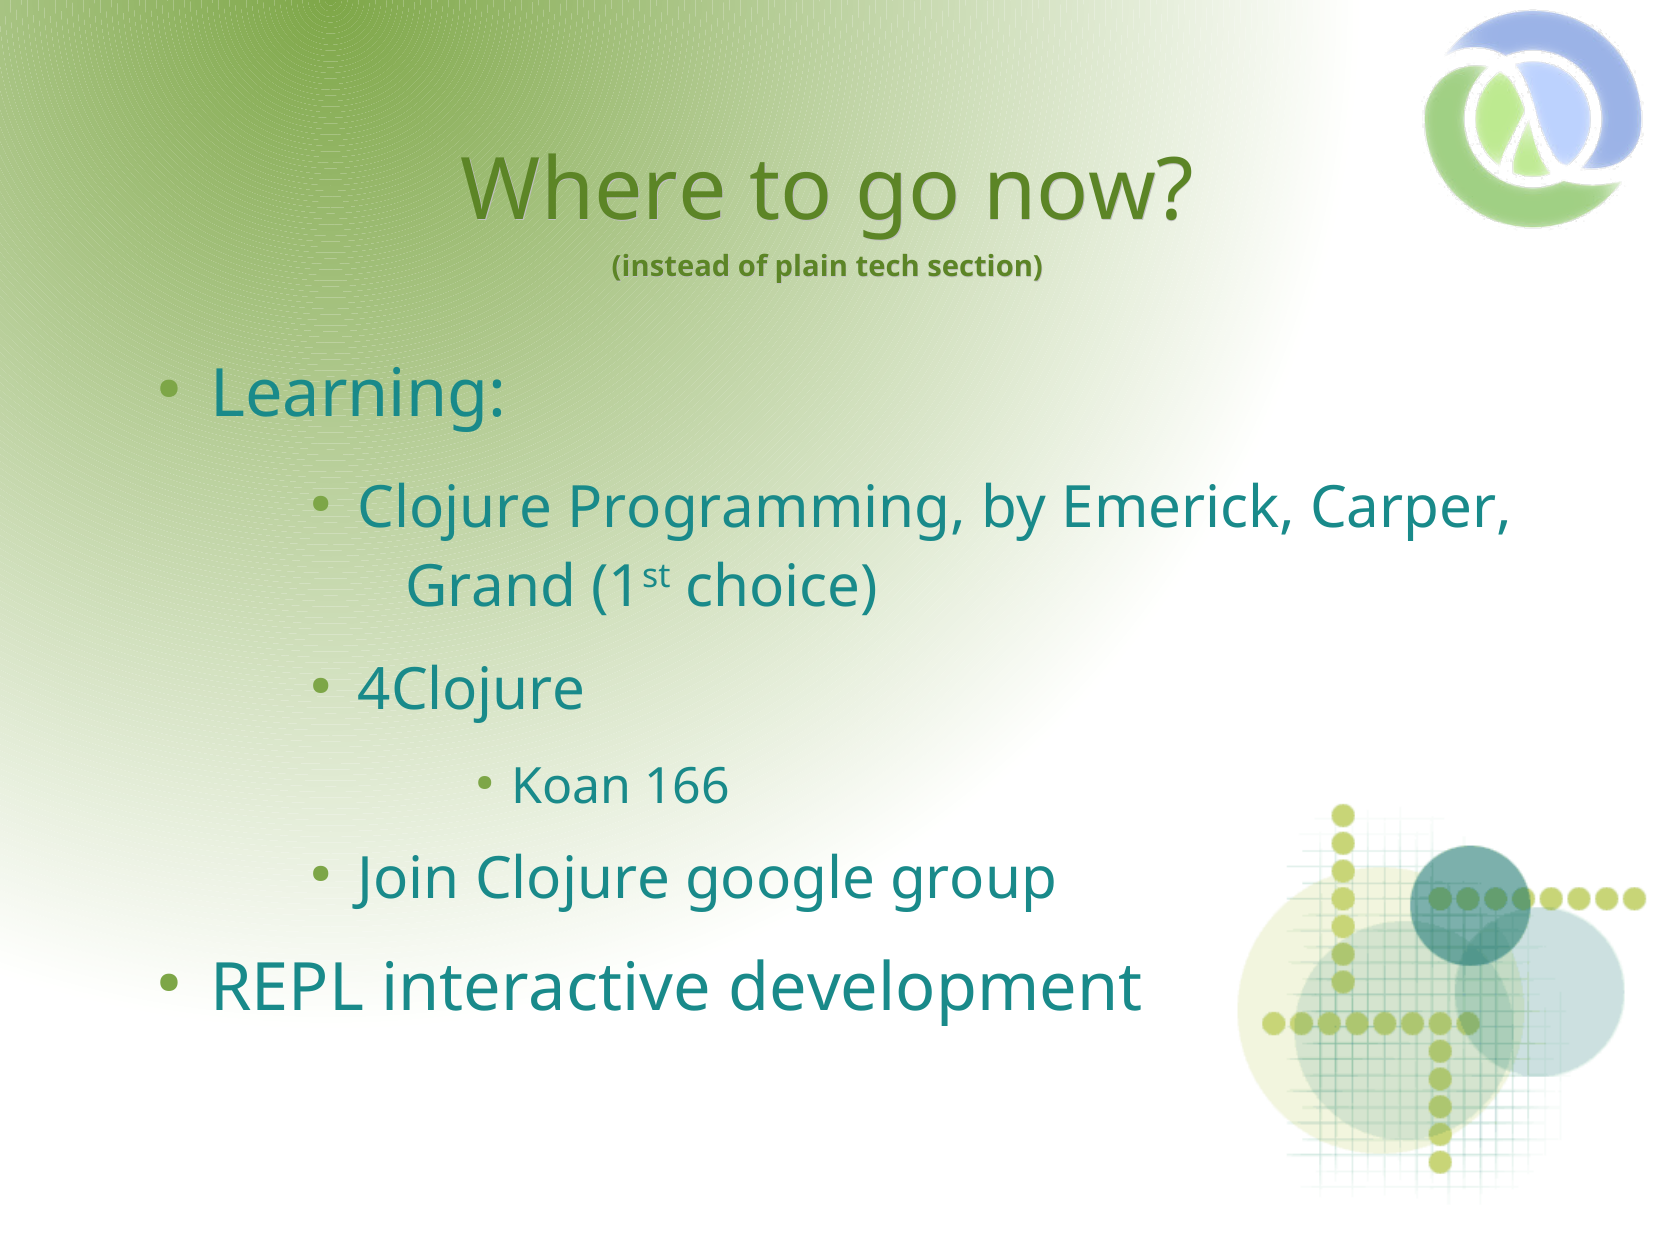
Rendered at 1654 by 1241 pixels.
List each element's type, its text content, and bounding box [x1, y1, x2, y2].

list Learning: Clojure Programming, by Emerick, Carper, Grand (1st choice) 4Clojure Koan 166 Join Clojure google group REPL interactive development [121, 344, 1534, 1127]
picture [1224, 792, 1654, 1211]
title Where to go now? (instead of plain tech section) [121, 102, 1534, 310]
